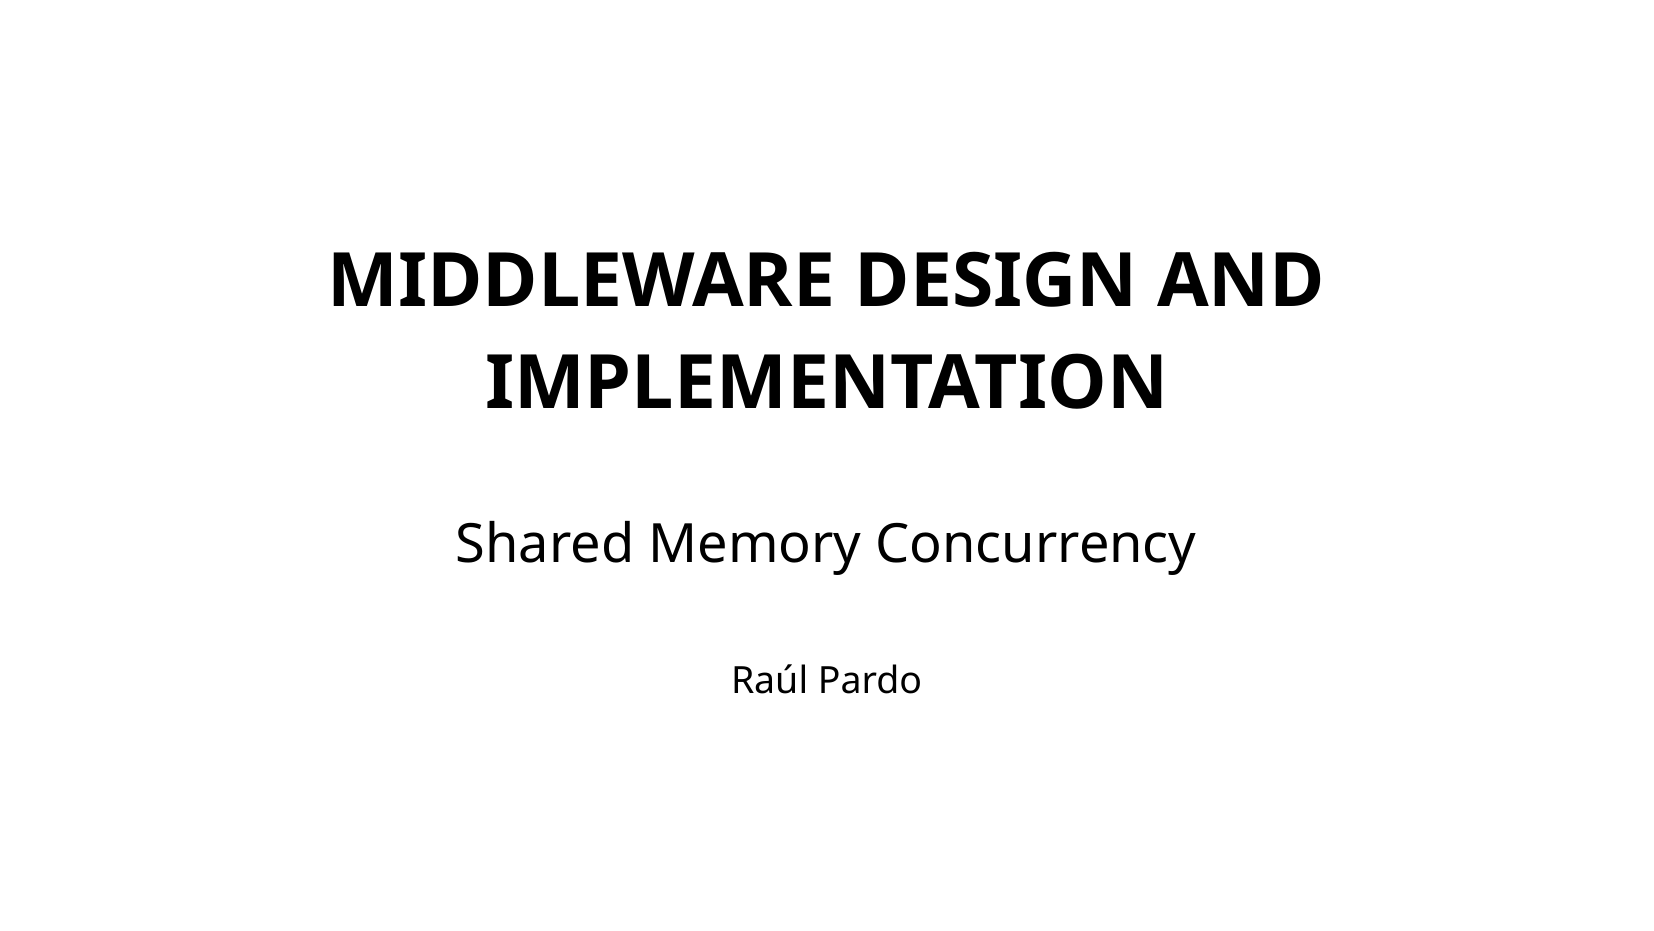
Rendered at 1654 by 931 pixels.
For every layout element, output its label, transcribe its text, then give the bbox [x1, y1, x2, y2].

subtitle MIDDLEWARE DESIGN AND IMPLEMENTATION Shared Memory Concurrency Raúl Pardo [82, 195, 1571, 735]
